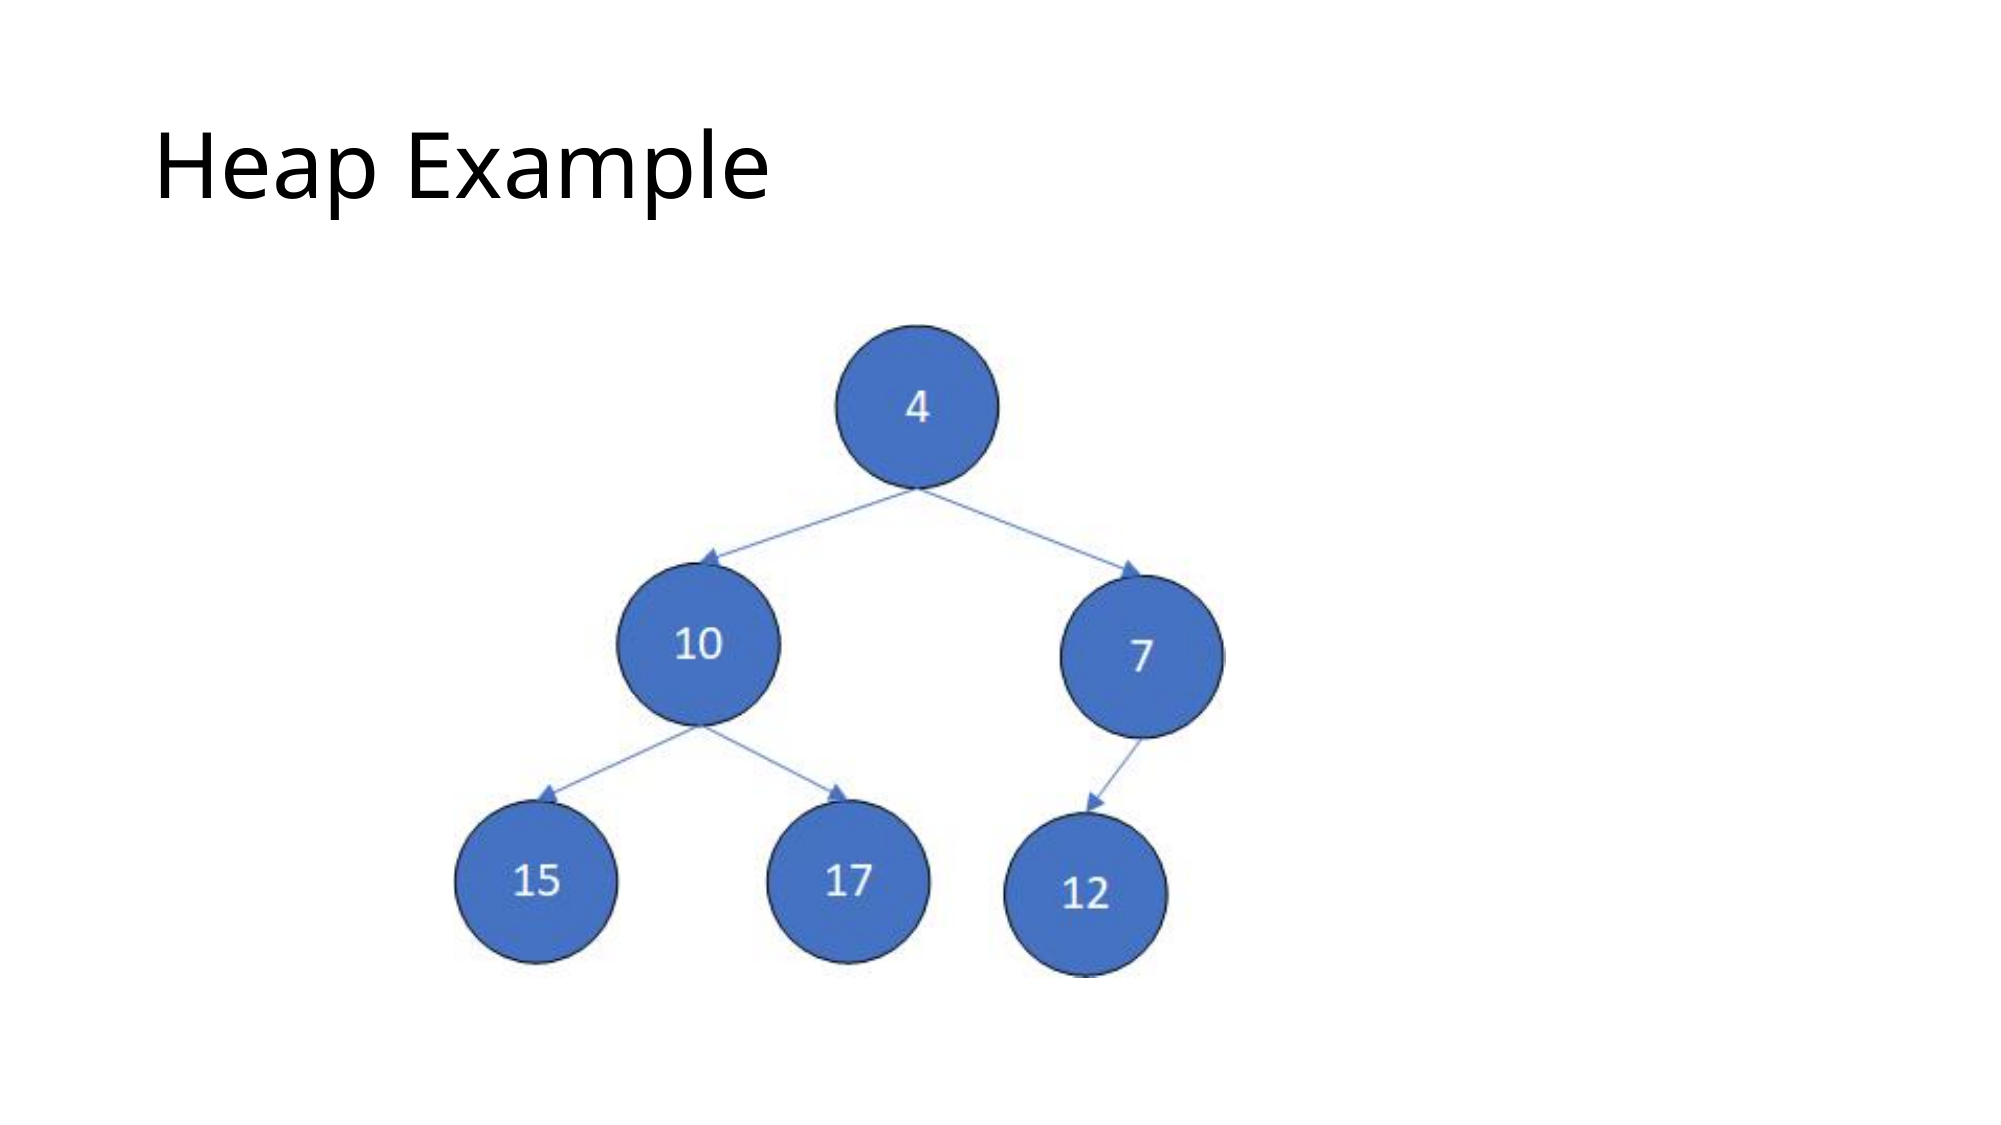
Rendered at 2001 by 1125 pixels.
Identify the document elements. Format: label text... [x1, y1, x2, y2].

title Heap Example [137, 59, 1863, 278]
picture [453, 324, 1226, 978]
